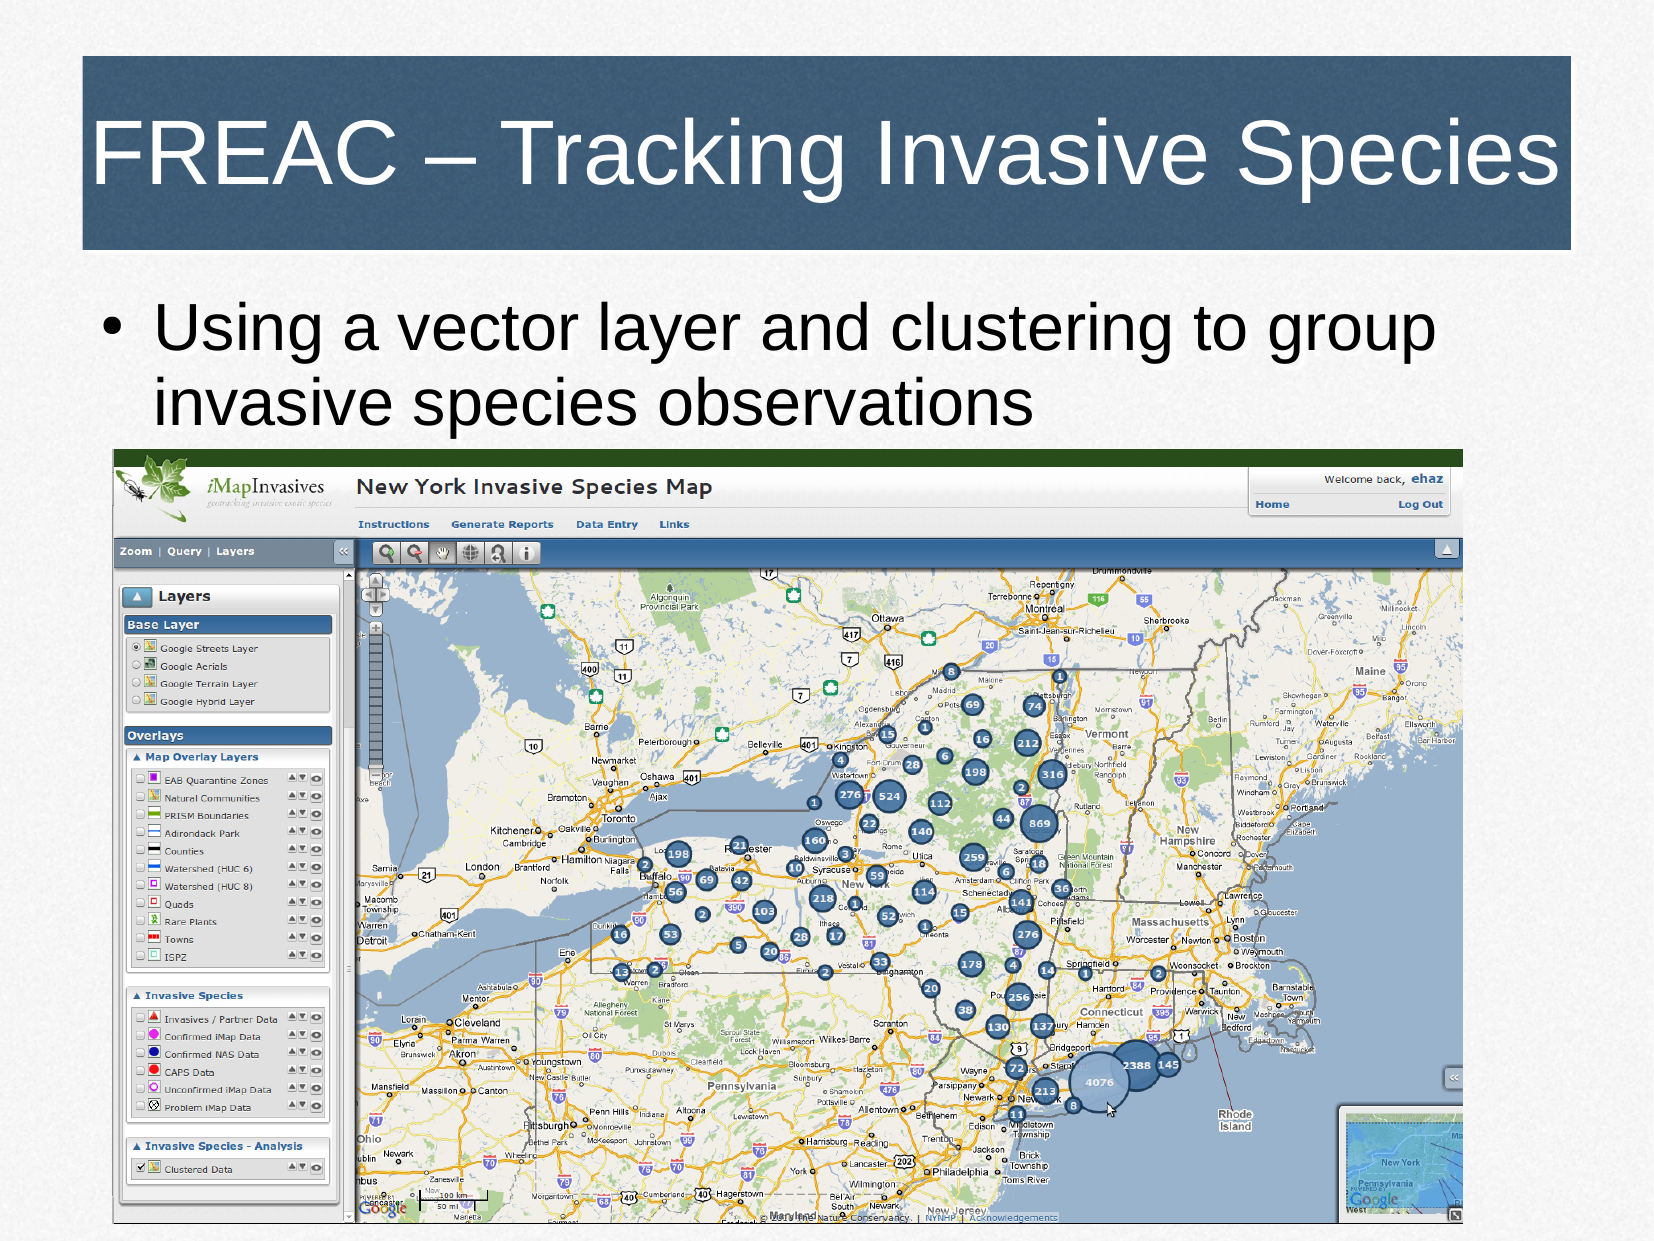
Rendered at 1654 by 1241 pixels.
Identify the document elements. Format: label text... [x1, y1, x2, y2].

picture [0, 0, 1654, 1241]
title FREAC – Tracking Invasive Species [82, 56, 1571, 250]
list Using a vector layer and clustering to group invasive species observations [82, 290, 1571, 1109]
